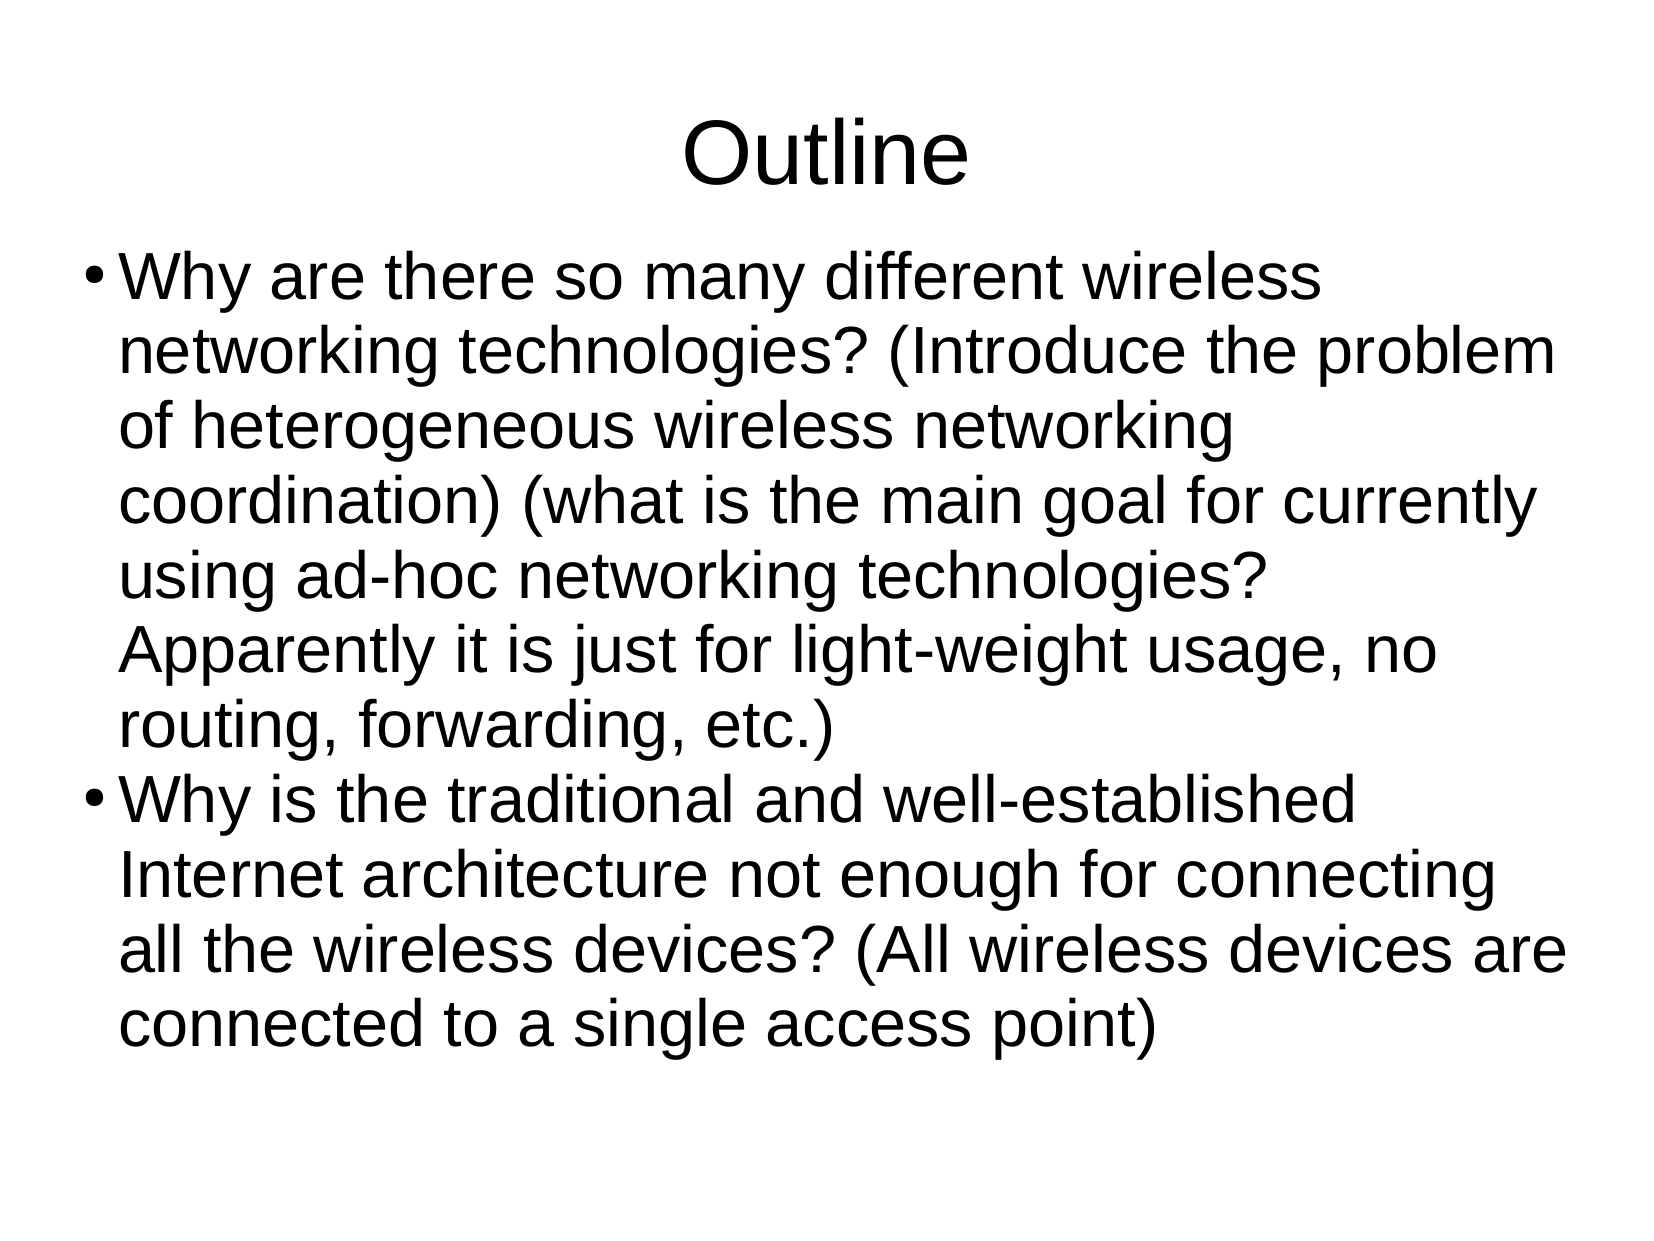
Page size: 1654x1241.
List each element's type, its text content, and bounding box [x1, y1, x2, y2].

subtitle Why are there so many different wireless networking technologies? (Introduce the problem of heterogeneous wireless networking coordination) (what is the main goal for currently using ad-hoc networking technologies? Apparently it is just for light-weight usage, no routing, forwarding, etc.) Why is the traditional and well-established Internet architecture not enough for connecting all the wireless devices? (All wireless devices are connected to a single access point) [82, 238, 1571, 1062]
title Outline [82, 49, 1571, 238]
